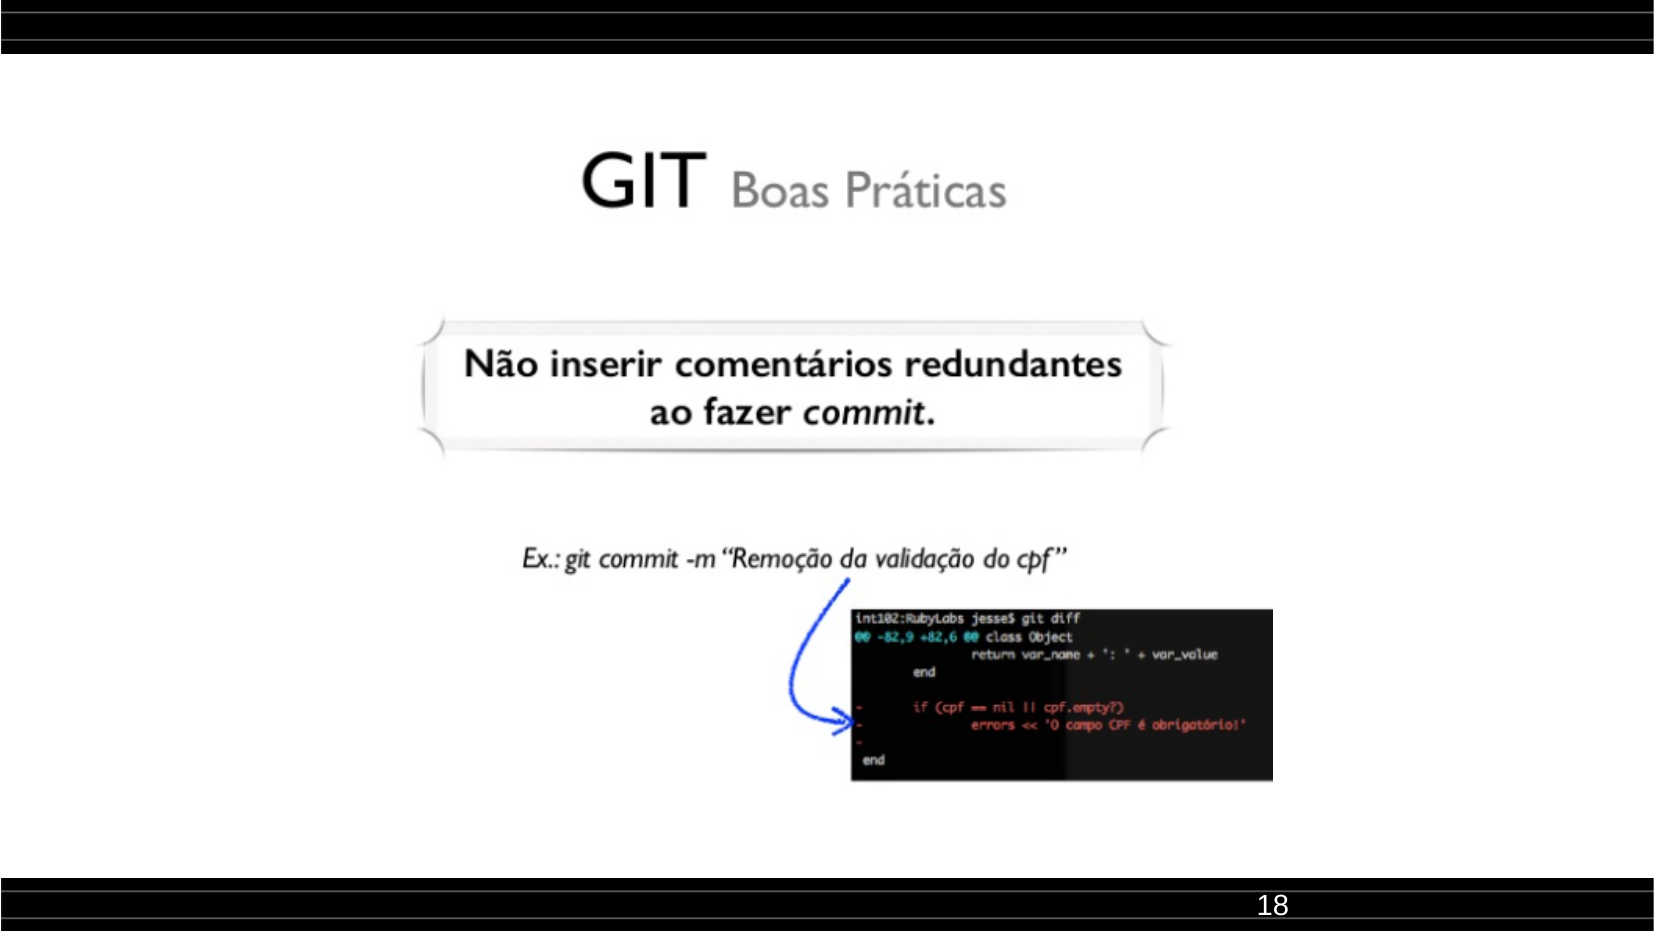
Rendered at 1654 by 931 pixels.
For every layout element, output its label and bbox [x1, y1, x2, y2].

picture [380, 139, 1273, 791]
